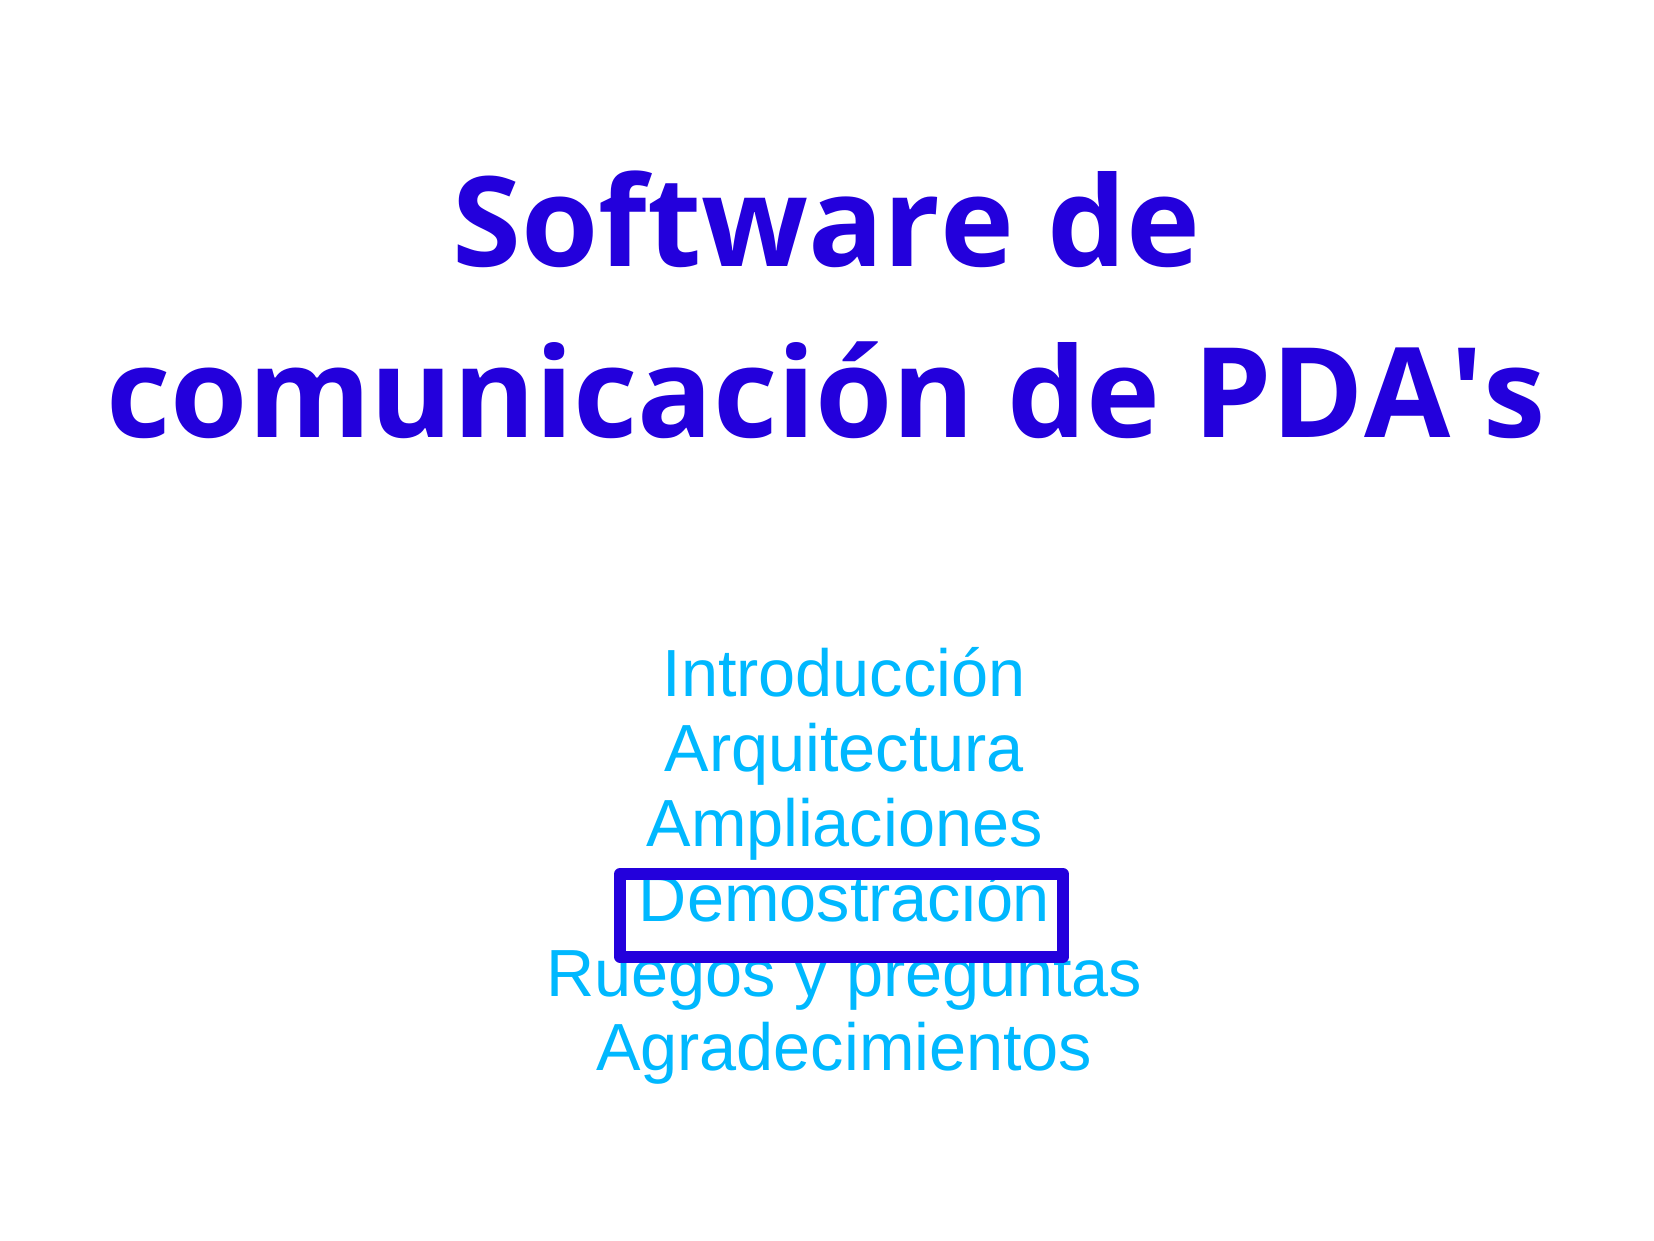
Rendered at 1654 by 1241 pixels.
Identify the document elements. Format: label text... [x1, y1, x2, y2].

title Software de comunicación de PDA's [82, 150, 1571, 457]
subtitle Introducción Arquitectura Ampliaciones Demostración Ruegos y preguntas Agradecimientos [82, 562, 1571, 1159]
